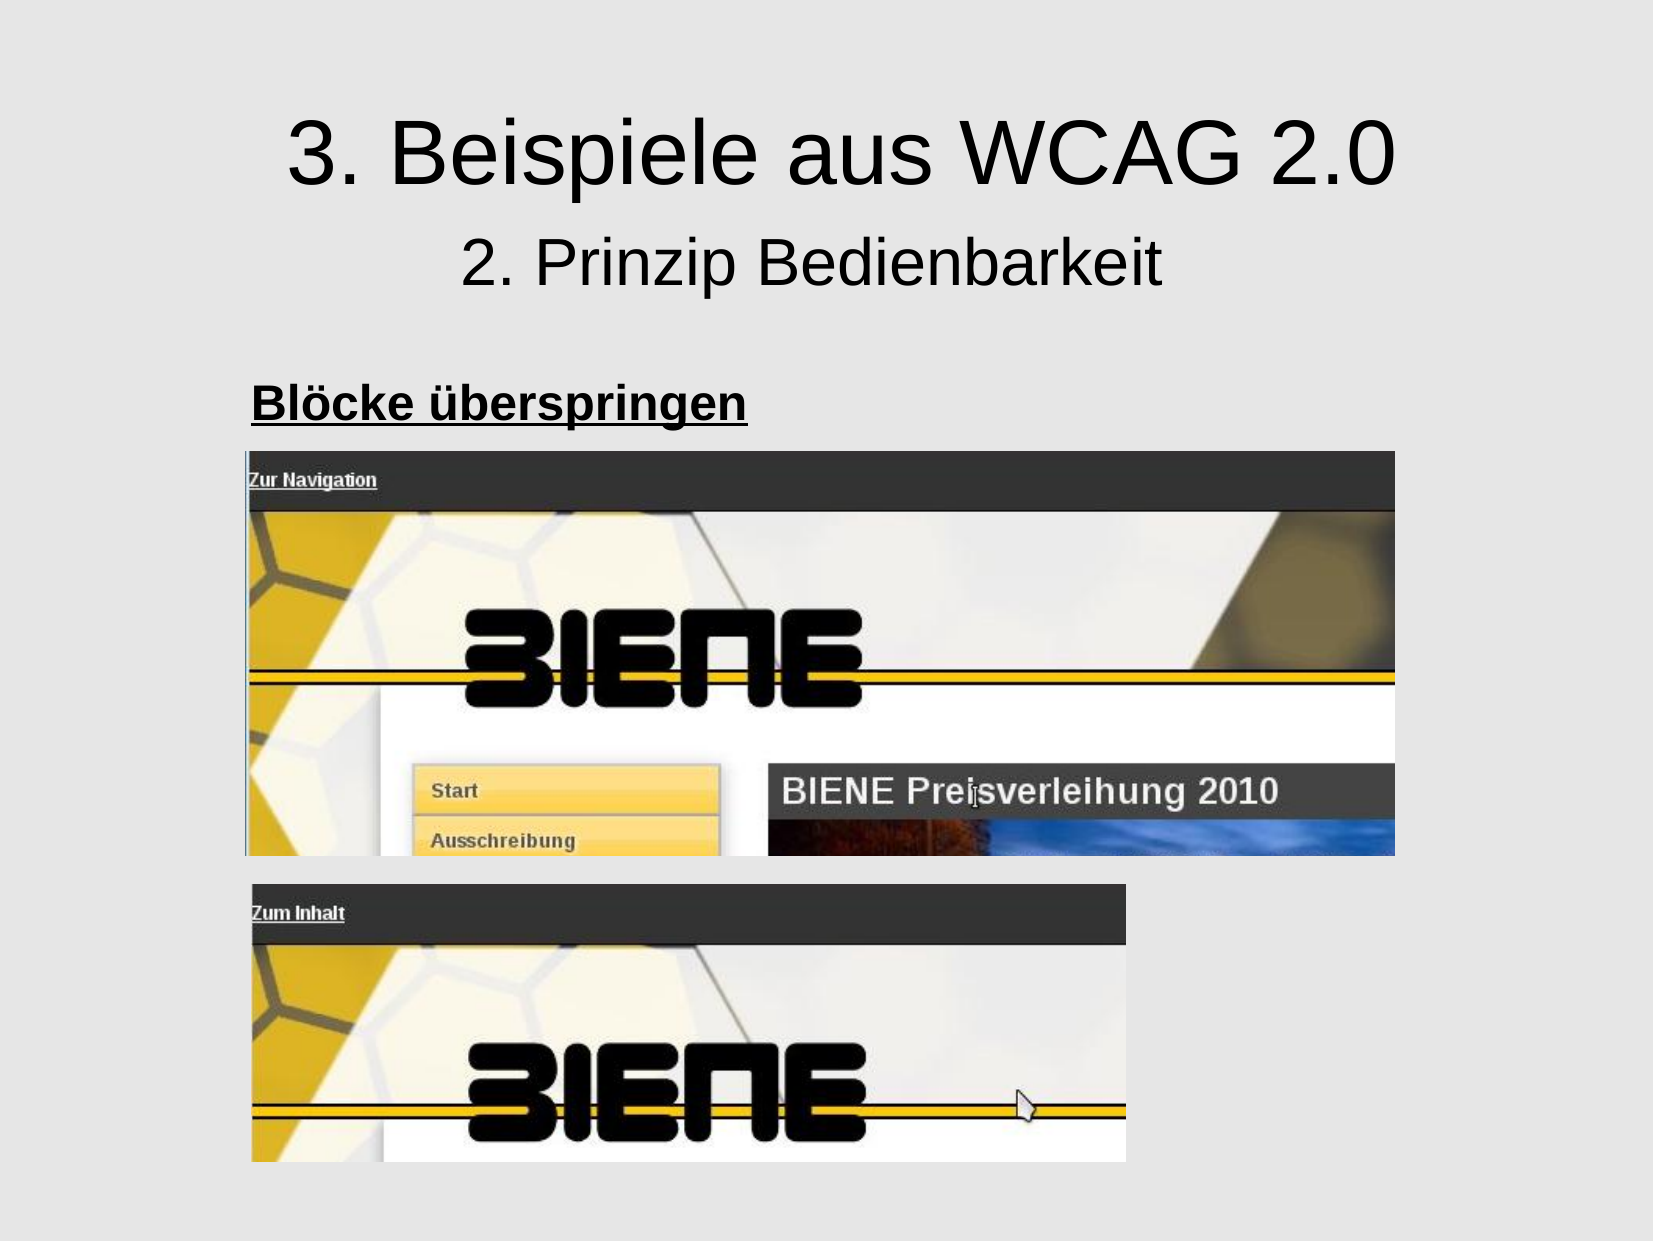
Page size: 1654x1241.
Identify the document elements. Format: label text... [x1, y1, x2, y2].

picture [245, 481, 1396, 856]
list Blöcke überspringen [180, 375, 1500, 481]
list 2. Prinzip Bedienbarkeit [460, 257, 1193, 361]
title 3. Beispiele aus WCAG 2.0 [82, 49, 1571, 257]
picture [251, 884, 1126, 1162]
